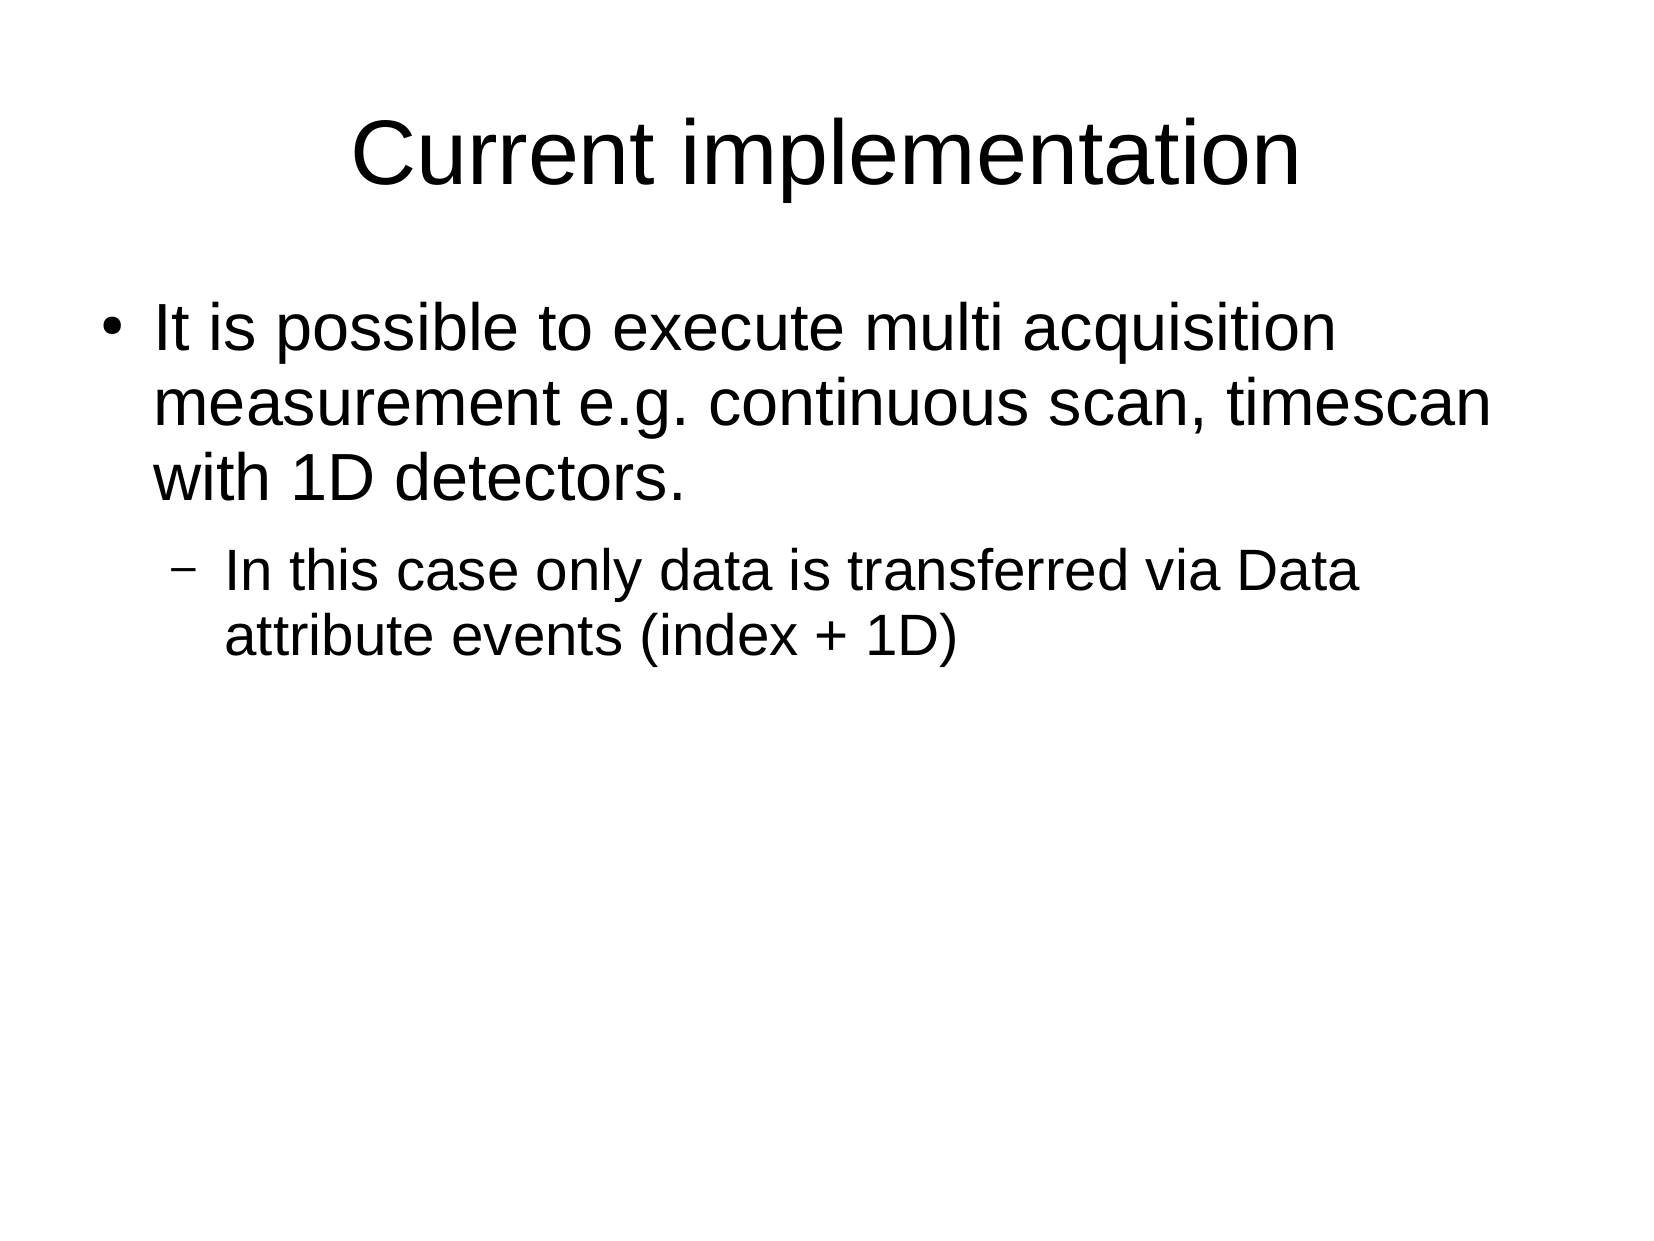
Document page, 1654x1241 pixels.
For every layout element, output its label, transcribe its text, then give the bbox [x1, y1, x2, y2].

title Current implementation [82, 49, 1571, 257]
list It is possible to execute multi acquisition measurement e.g. continuous scan, timescan with 1D detectors. In this case only data is transferred via Data attribute events (index + 1D) [82, 290, 1571, 1010]
